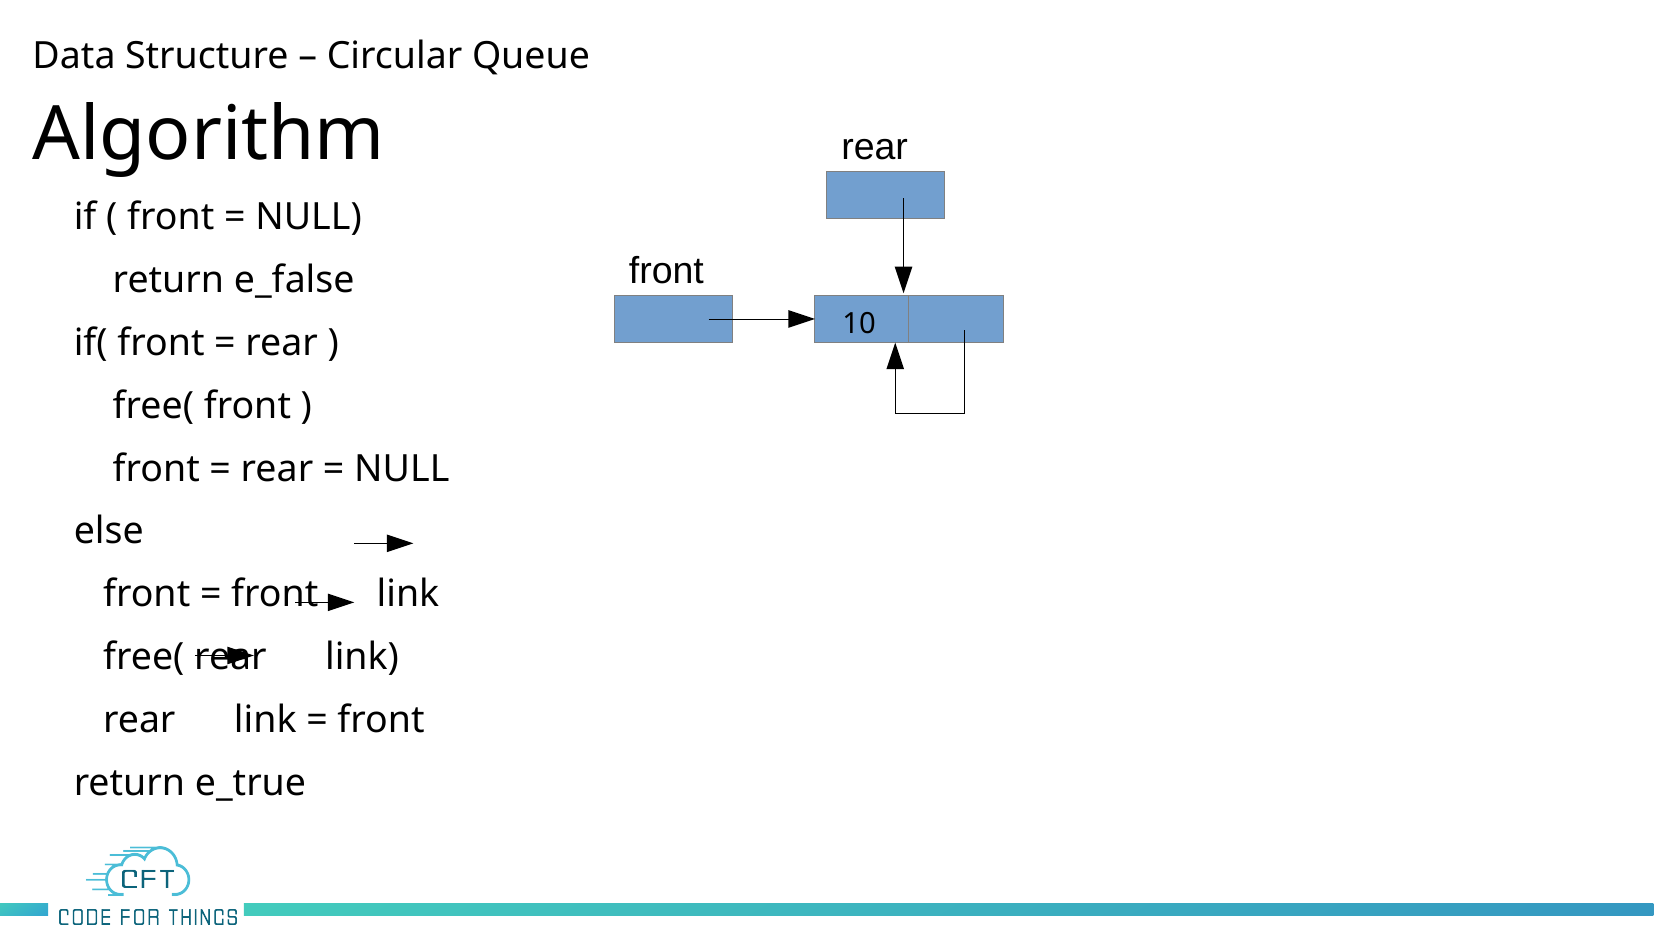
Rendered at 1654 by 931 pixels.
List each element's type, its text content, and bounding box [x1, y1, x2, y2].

text_box 10 [827, 295, 910, 345]
text_box front [614, 242, 730, 300]
text_box [826, 171, 945, 219]
text_box [814, 295, 827, 343]
text_box if ( front = NULL) return e_false if( front = rear ) free( front ) front = rear = NULL else front = front link free( rear link) rear link = front return e_true [0, 182, 727, 851]
title Data Structure – Circular Queue Algorithm [32, 11, 1524, 199]
text_box [910, 295, 1004, 343]
picture [59, 851, 237, 925]
text_box rear [826, 118, 942, 175]
text_box [614, 295, 733, 343]
